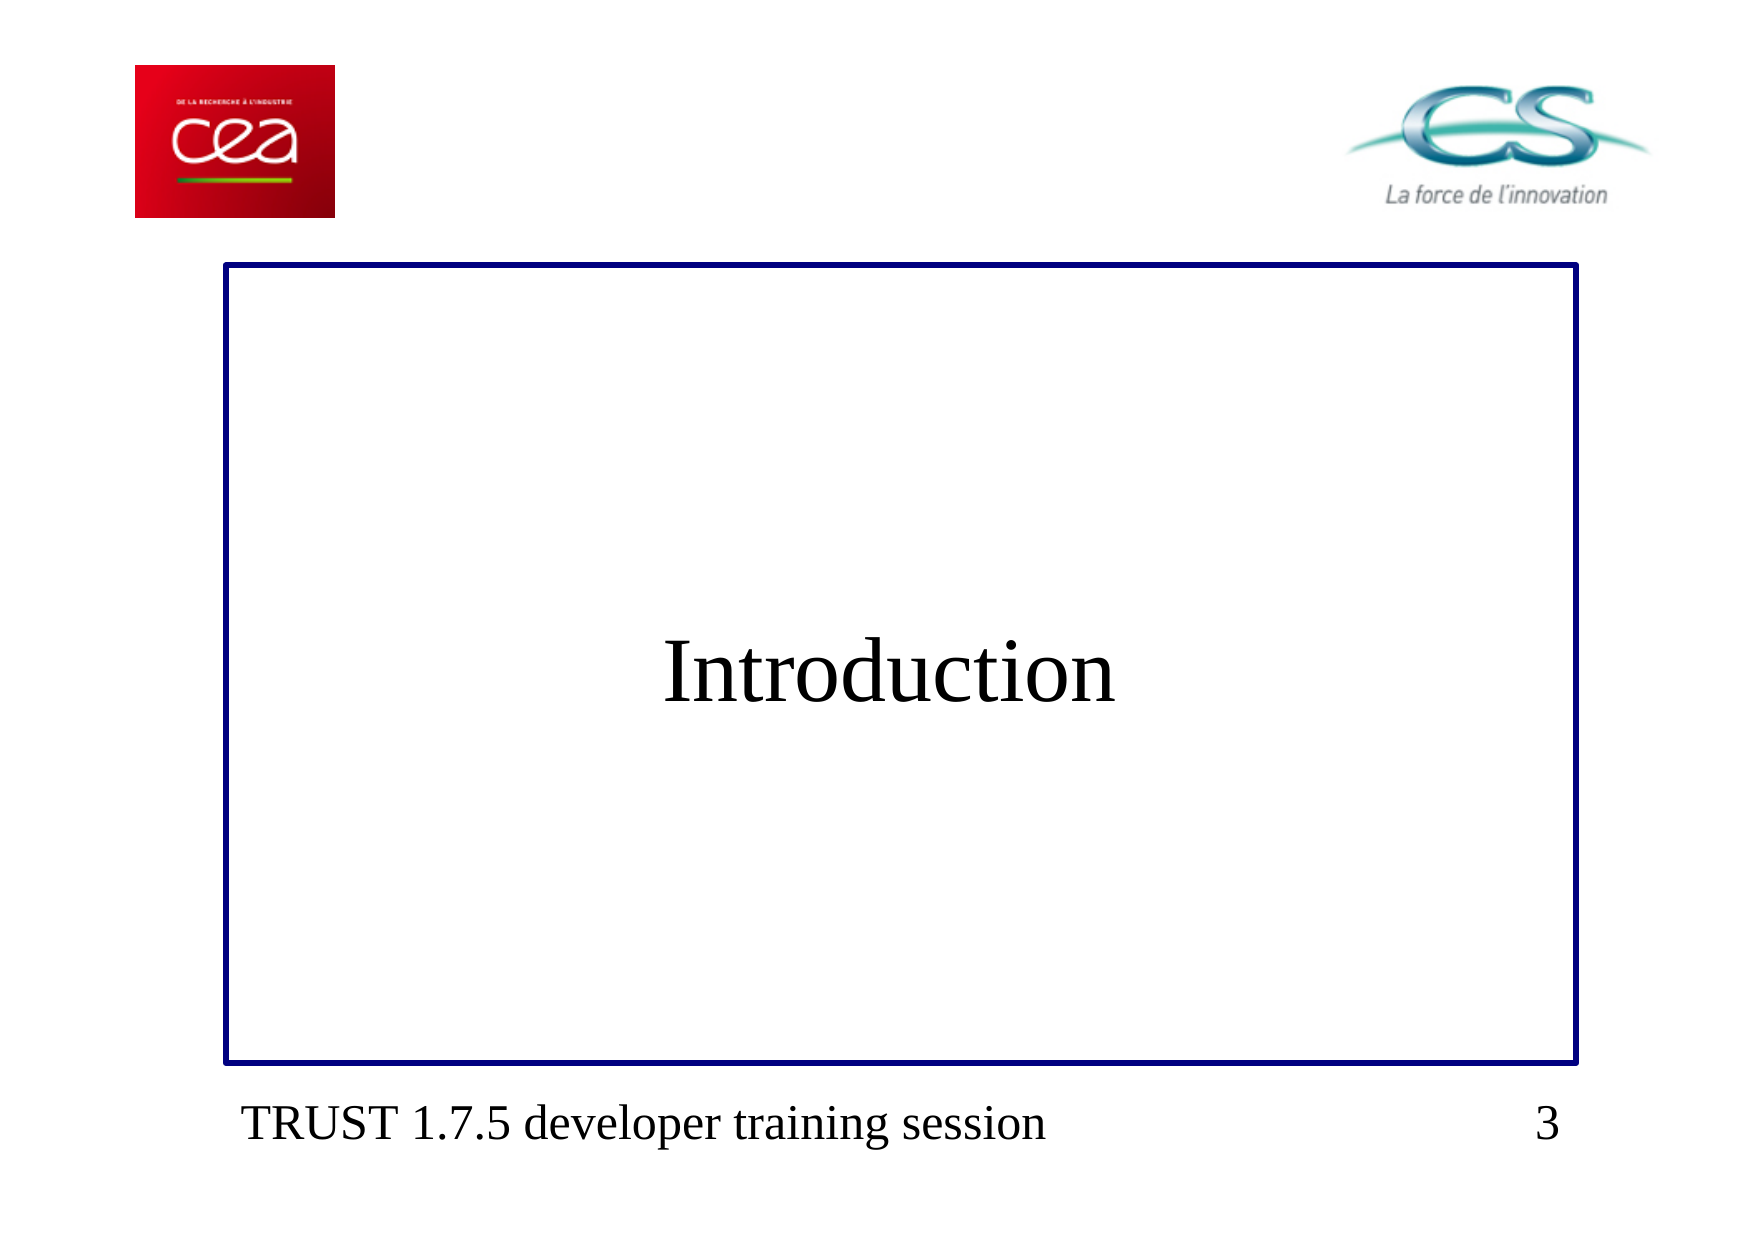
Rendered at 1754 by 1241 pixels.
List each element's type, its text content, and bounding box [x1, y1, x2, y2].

title Introduction [225, 265, 1577, 1063]
picture [135, 65, 335, 218]
picture [1340, 73, 1662, 218]
